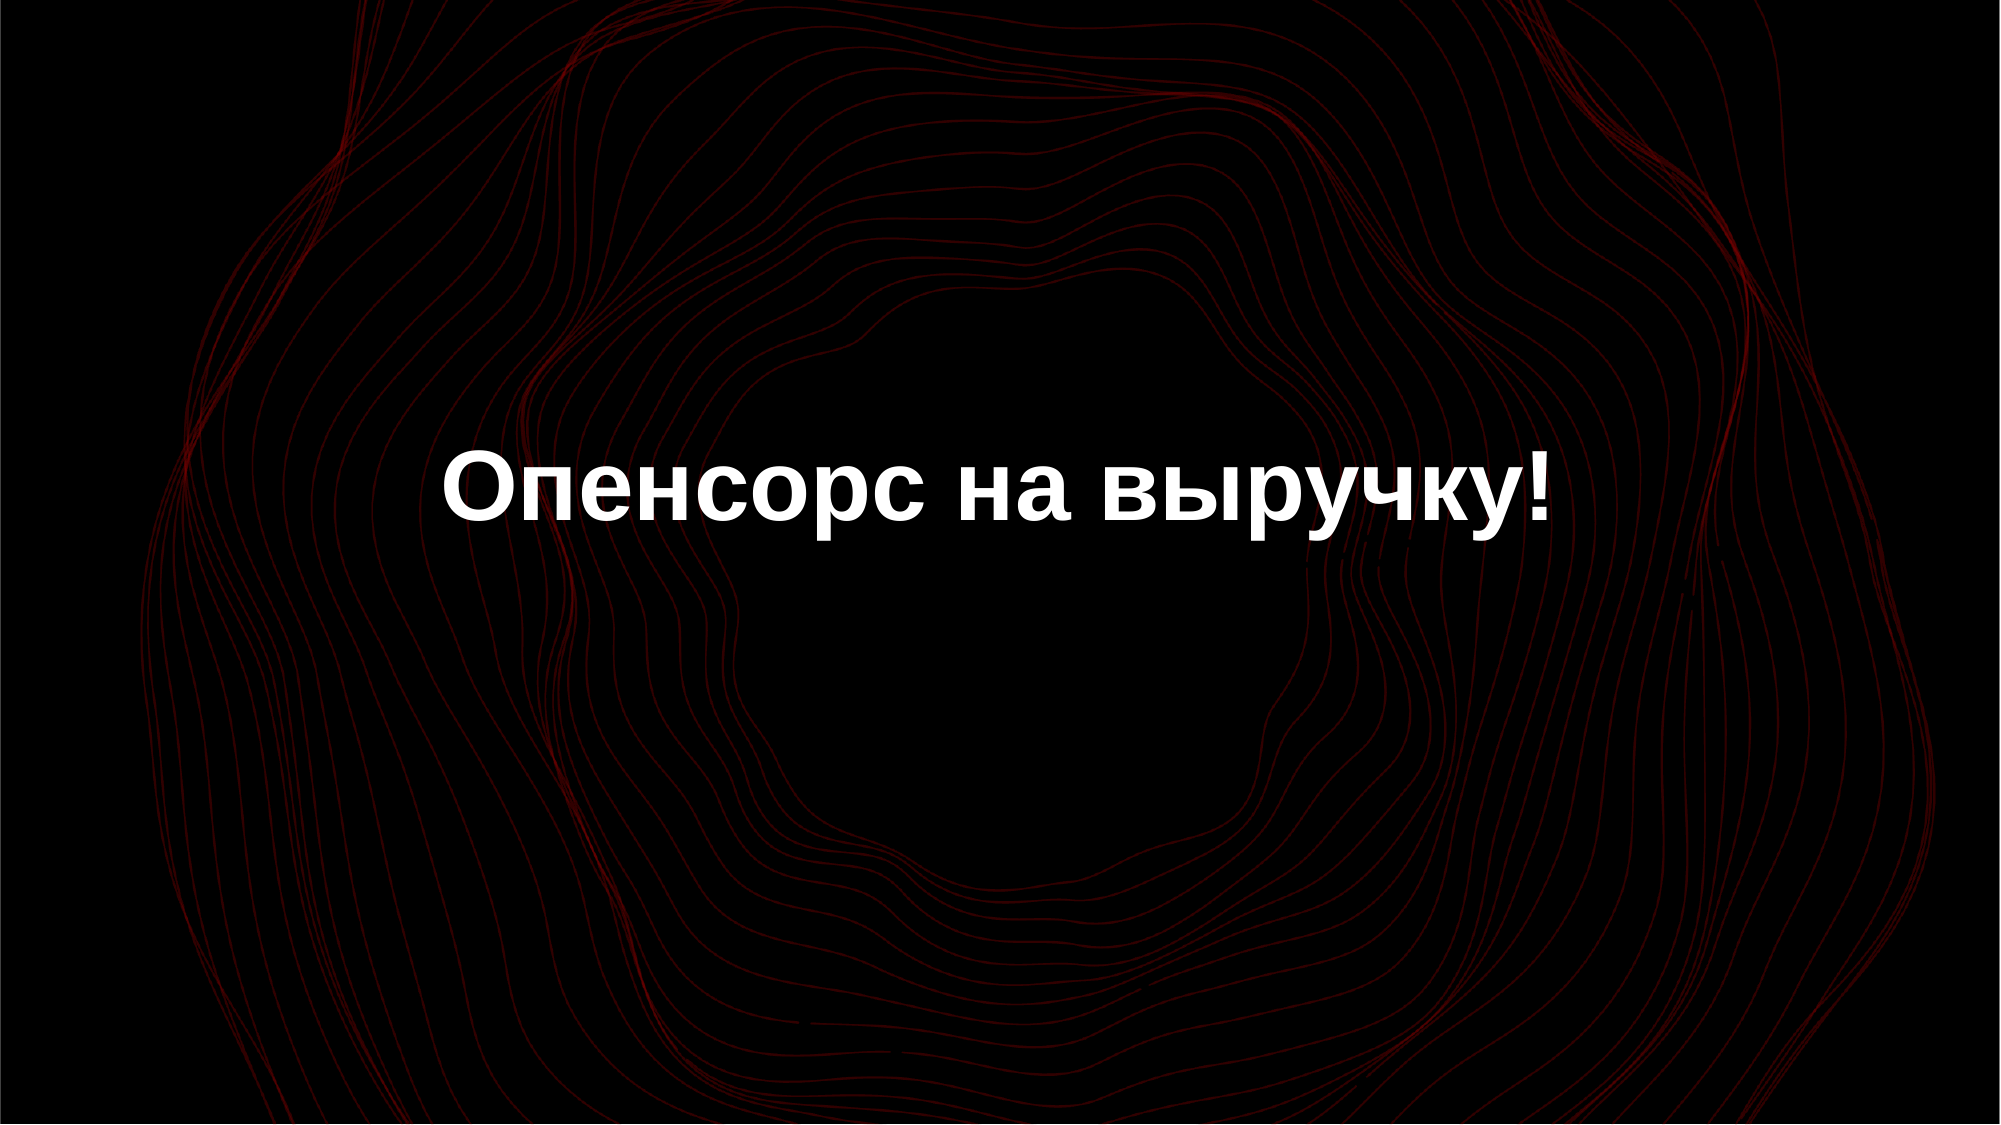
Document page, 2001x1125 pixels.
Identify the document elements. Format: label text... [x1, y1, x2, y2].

picture [0, 0, 2001, 1125]
title Опенсорс на выручку! [136, 431, 1862, 543]
